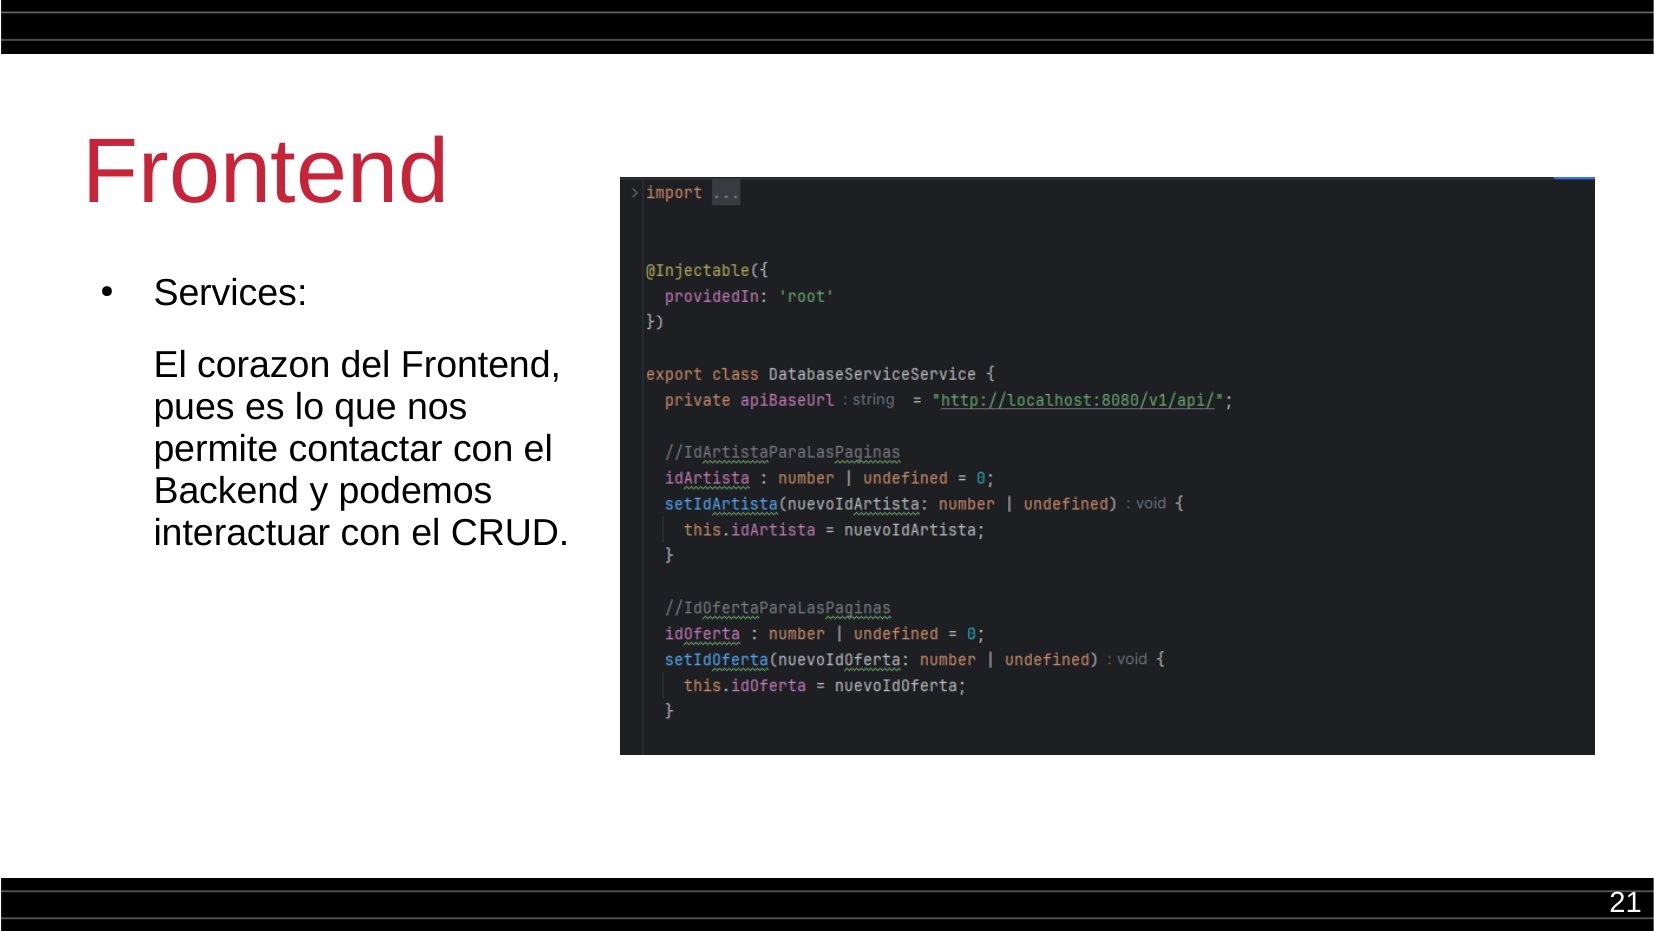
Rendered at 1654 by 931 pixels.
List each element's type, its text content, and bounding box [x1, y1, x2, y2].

picture [1, 878, 1654, 931]
picture [1, 0, 1654, 54]
list Services: El corazon del Frontend, pues es lo que nos permite contactar con el Backend y podemos interactuar con el CRUD. [82, 271, 591, 758]
title Frontend [82, 92, 1571, 249]
picture [620, 177, 1595, 755]
